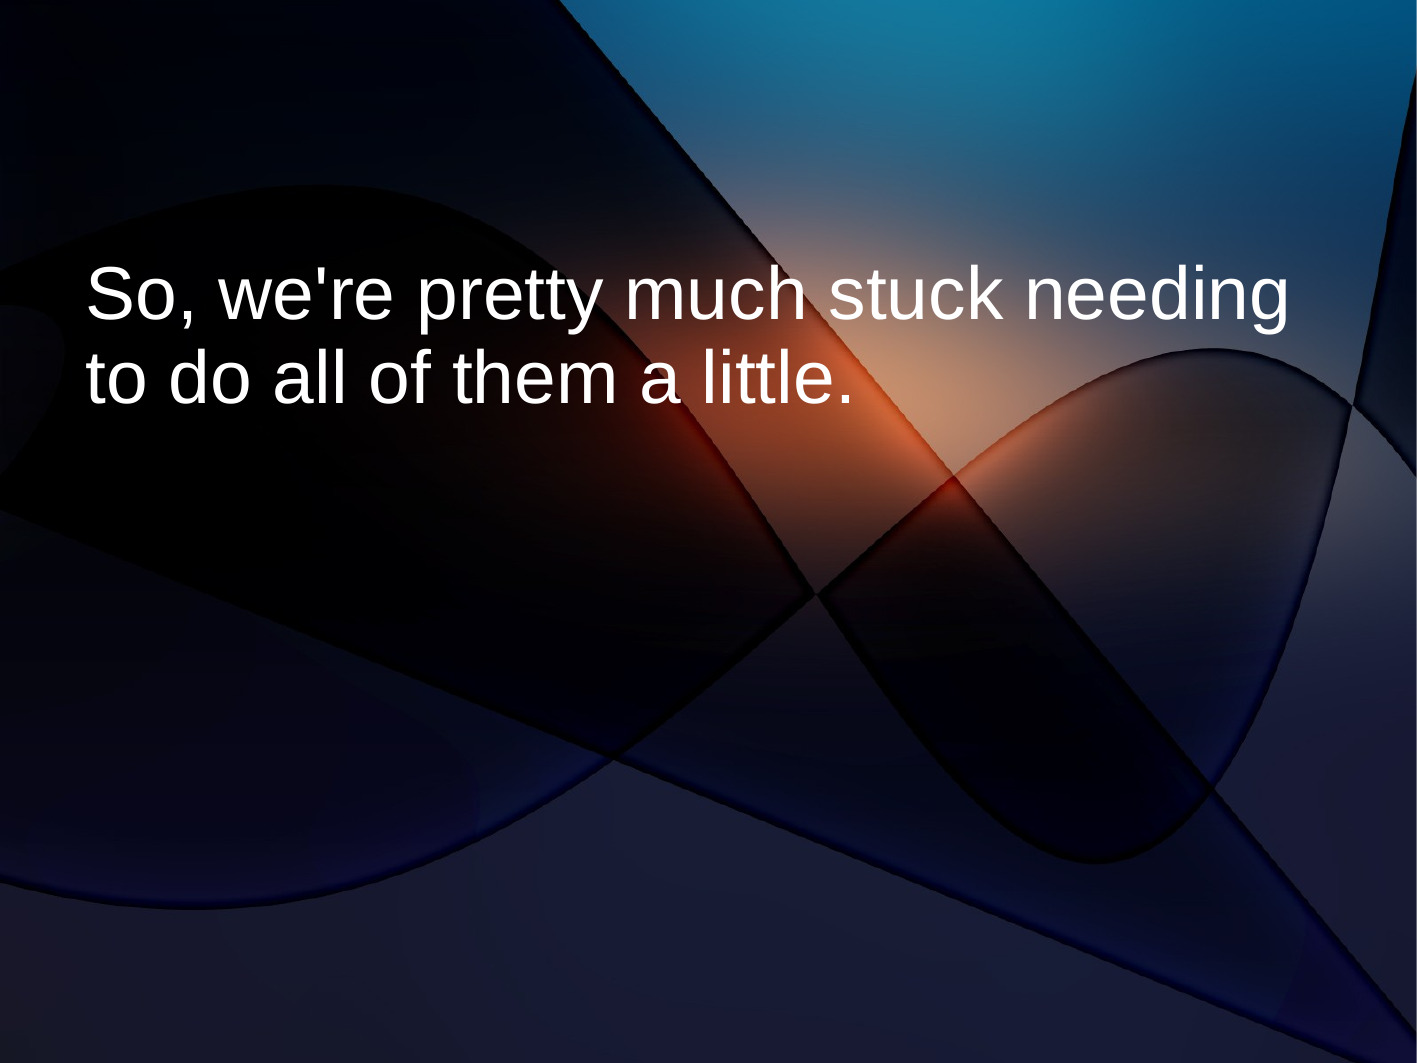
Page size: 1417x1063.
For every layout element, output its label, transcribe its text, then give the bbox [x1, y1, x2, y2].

title [70, 42, 1346, 213]
picture [0, 0, 1417, 1063]
picture [1093, 34, 1099, 42]
subtitle So, we're pretty much stuck needing to do all of them a little. [70, 244, 1346, 925]
